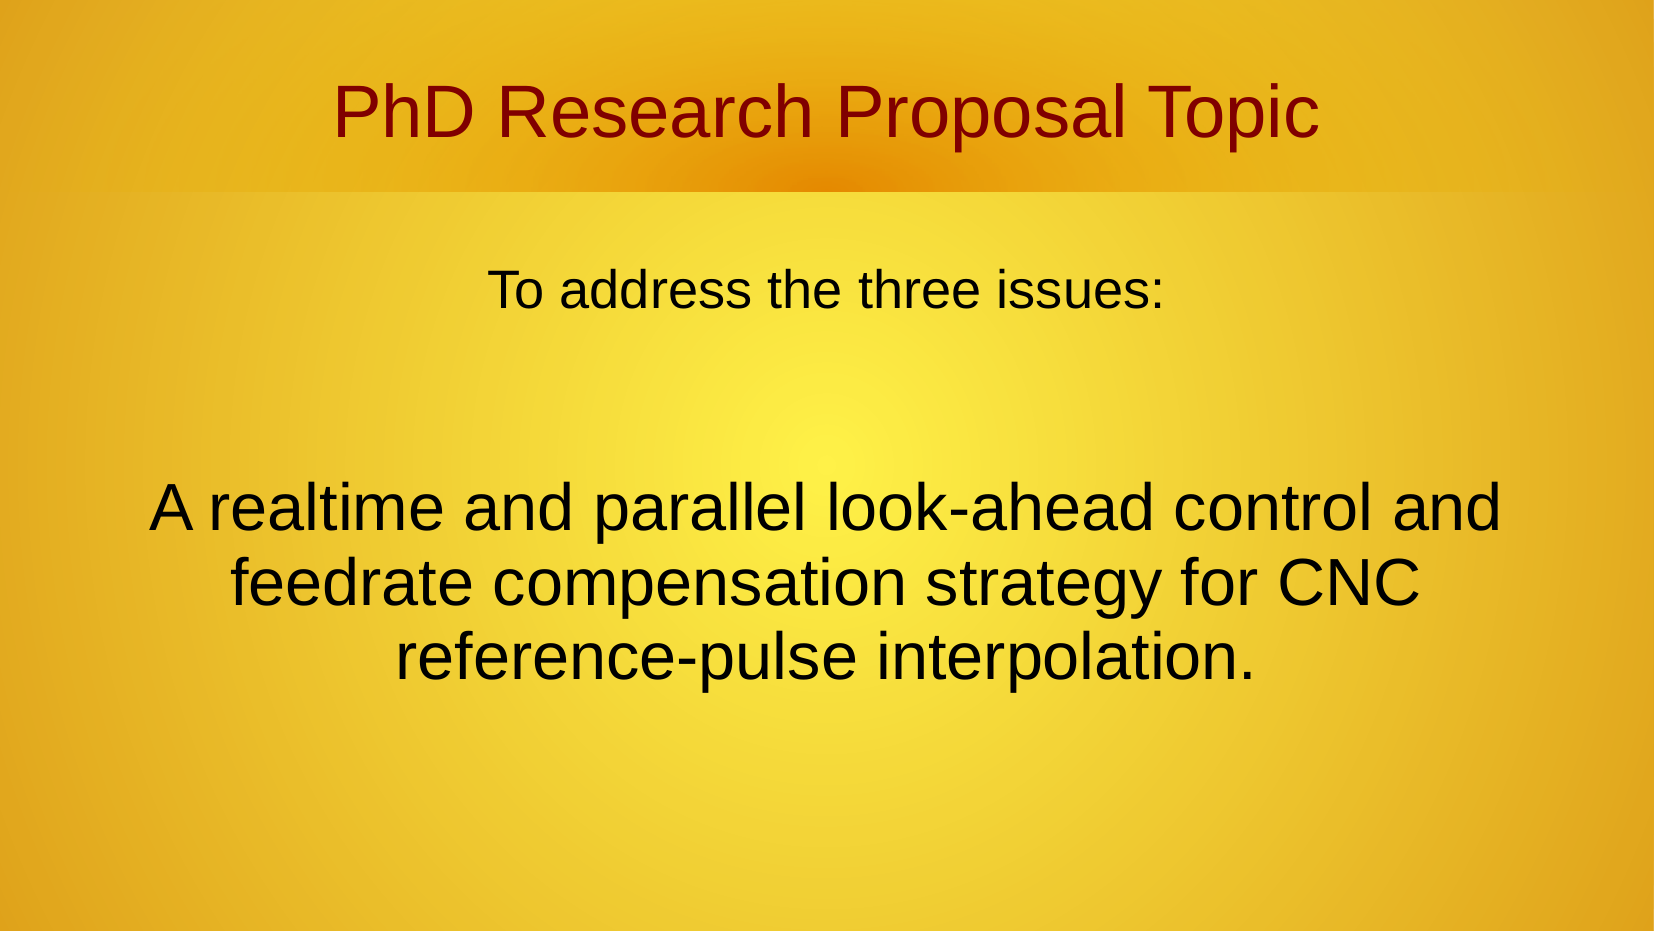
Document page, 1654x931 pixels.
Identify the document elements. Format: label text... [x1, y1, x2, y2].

title PhD Research Proposal Topic [82, 35, 1571, 189]
subtitle To address the three issues: A realtime and parallel look-ahead control and feedrate compensation strategy for CNC reference-pulse interpolation. [82, 200, 1571, 875]
